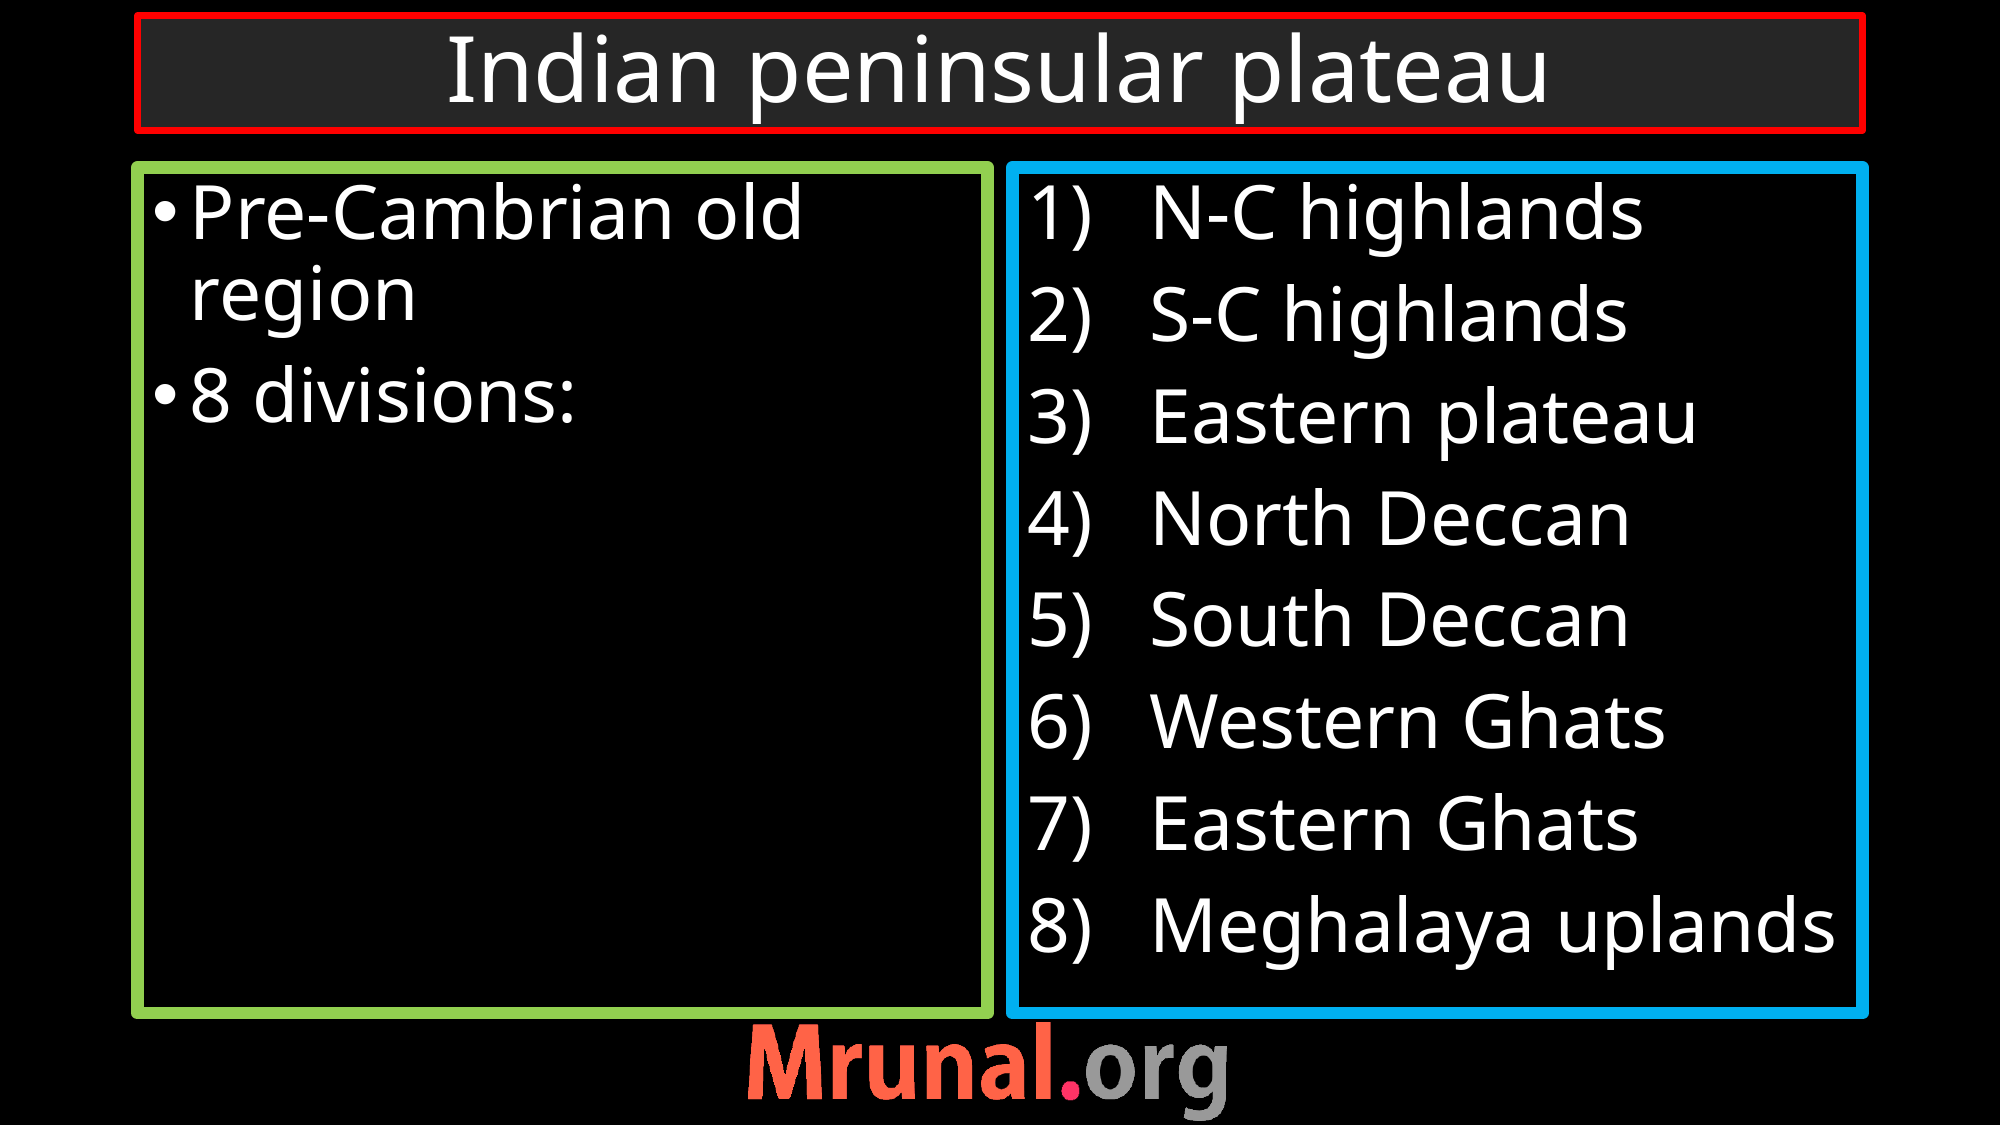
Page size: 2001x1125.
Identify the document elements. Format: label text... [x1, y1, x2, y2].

list Pre-Cambrian old region 8 divisions: [137, 167, 988, 1014]
list N-C highlands S-C highlands Eastern plateau North Deccan South Deccan Western Ghats Eastern Ghats Meghalaya uplands [1012, 167, 1863, 1014]
picture [741, 1005, 1230, 1125]
title Indian peninsular plateau [137, 15, 1863, 131]
